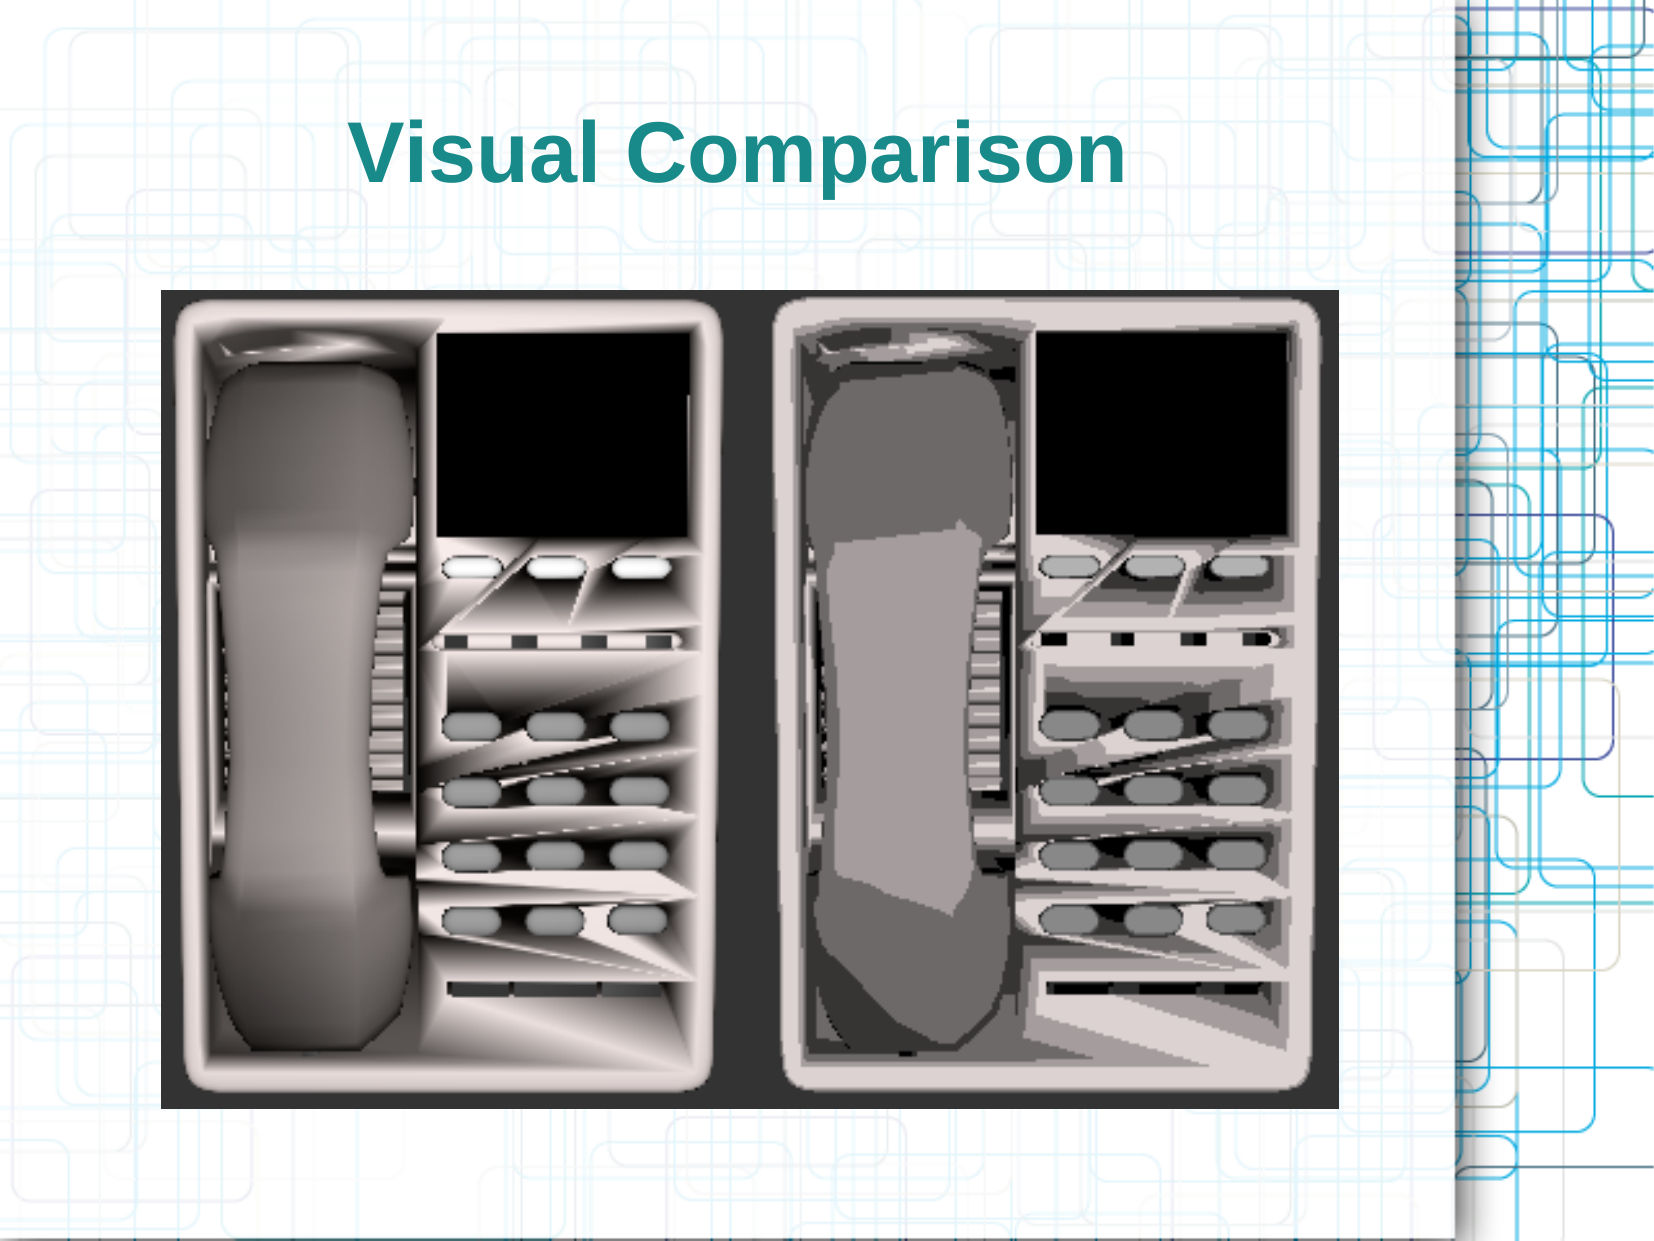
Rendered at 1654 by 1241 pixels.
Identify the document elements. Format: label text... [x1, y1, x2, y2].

title Visual Comparison [59, 49, 1418, 257]
picture [0, 0, 1654, 1241]
